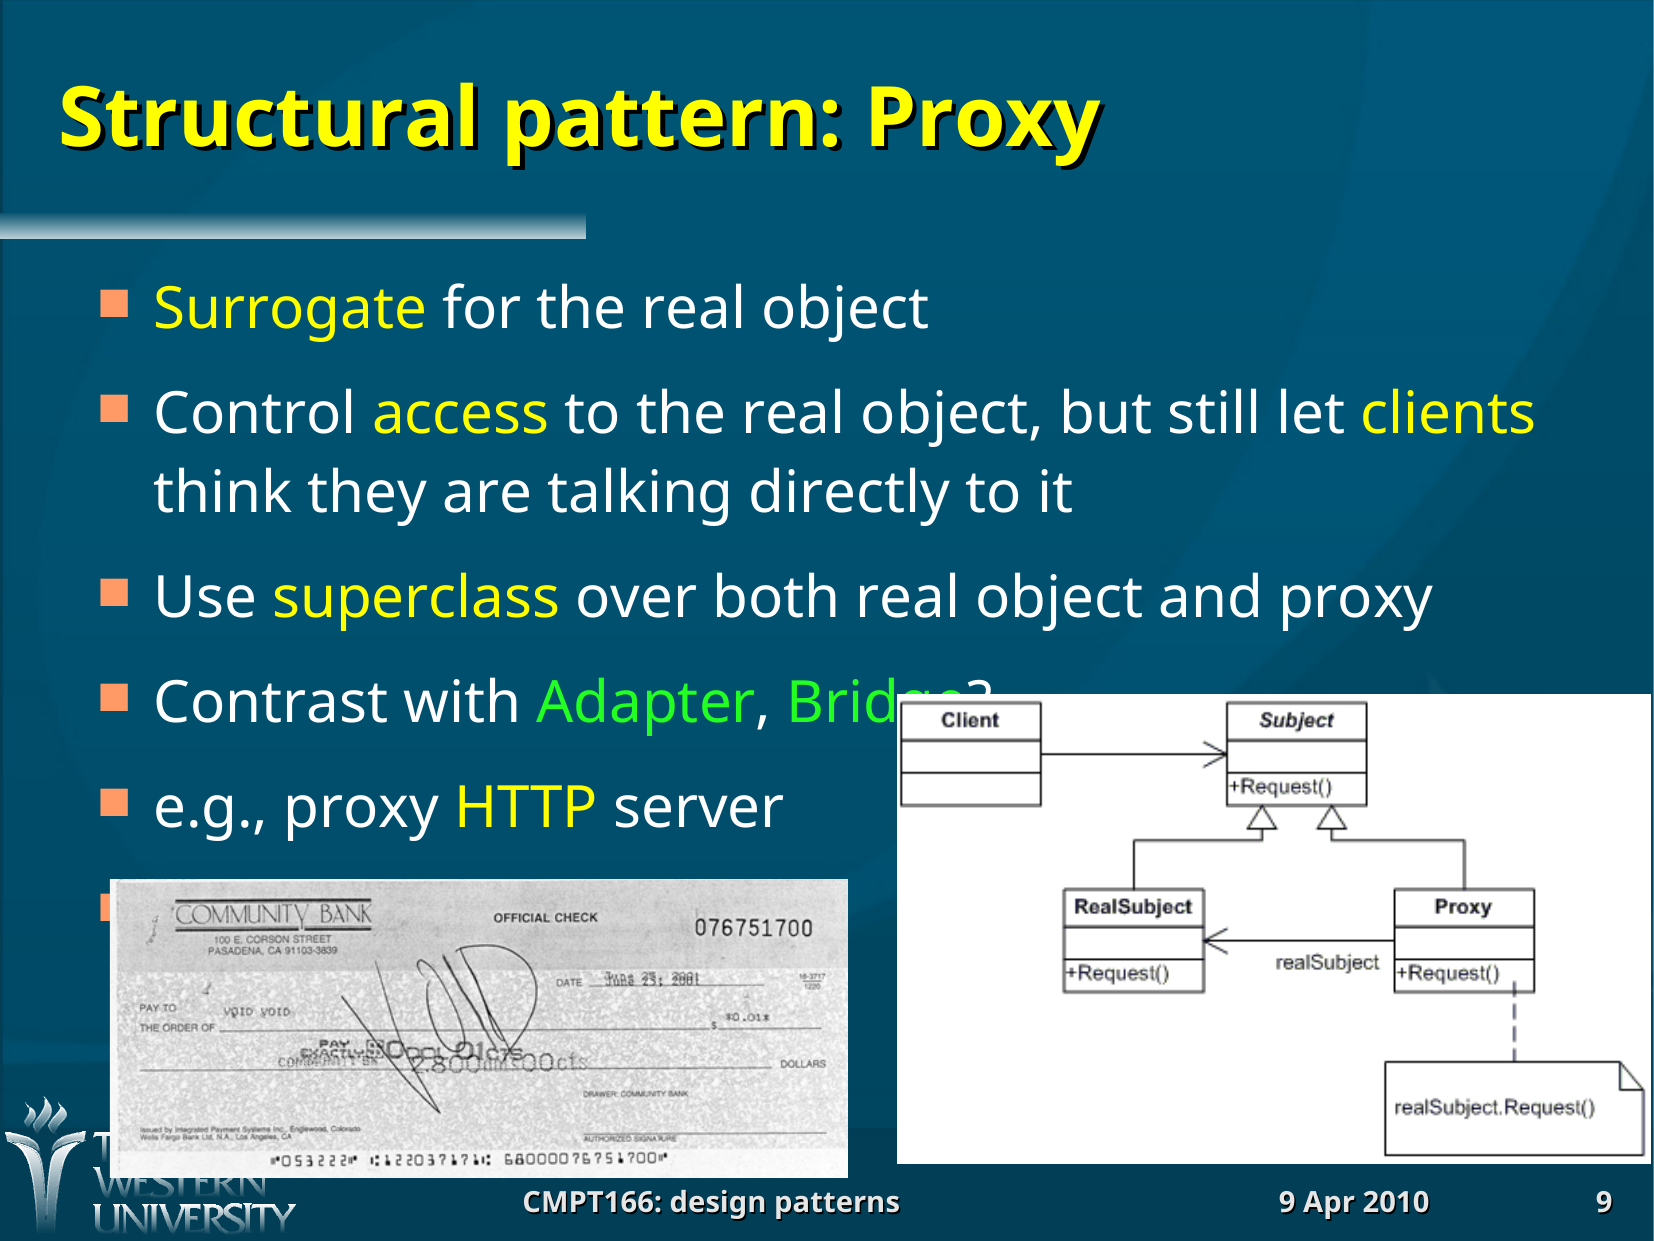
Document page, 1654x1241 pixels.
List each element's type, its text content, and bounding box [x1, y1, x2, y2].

picture [109, 880, 847, 1178]
list Surrogate for the real object Control access to the real object, but still let clients think they are talking directly to it Use superclass over both real object and proxy Contrast with Adapter, Bridge? e.g., proxy HTTP server e.g., bank cheque [82, 266, 1571, 870]
picture [898, 694, 1654, 1163]
picture [38, 1227, 54, 1232]
title Structural pattern: Proxy [59, 27, 1548, 201]
